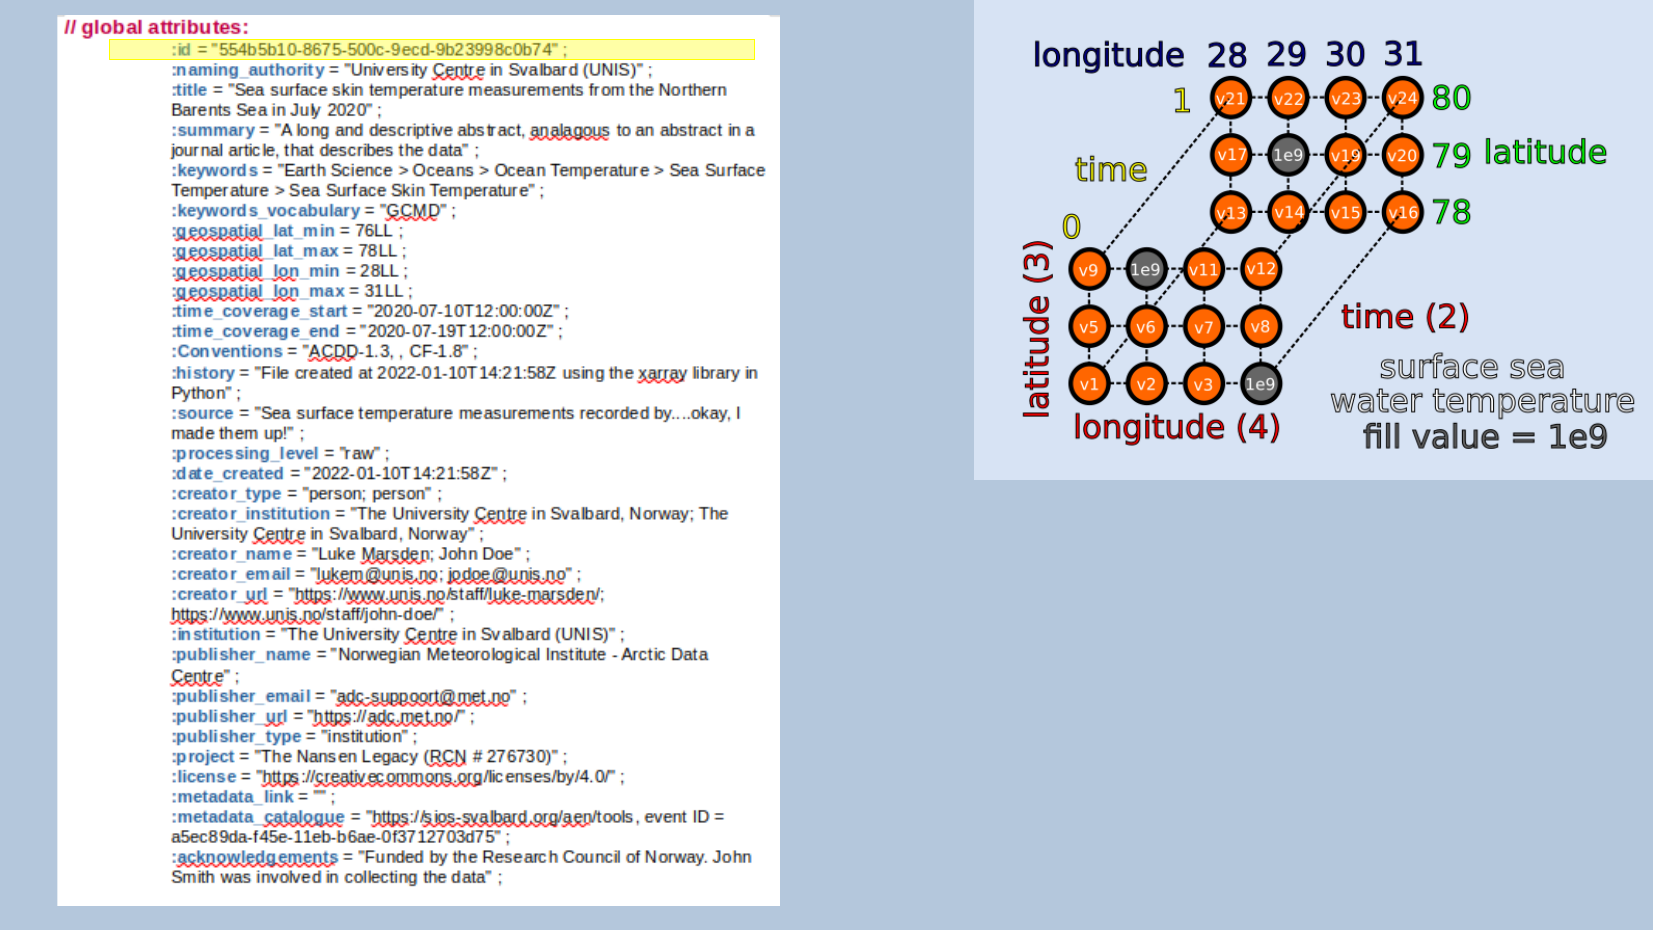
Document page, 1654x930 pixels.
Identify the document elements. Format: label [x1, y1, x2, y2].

picture [974, 0, 1653, 480]
picture [57, 15, 781, 906]
text_box [109, 39, 755, 60]
